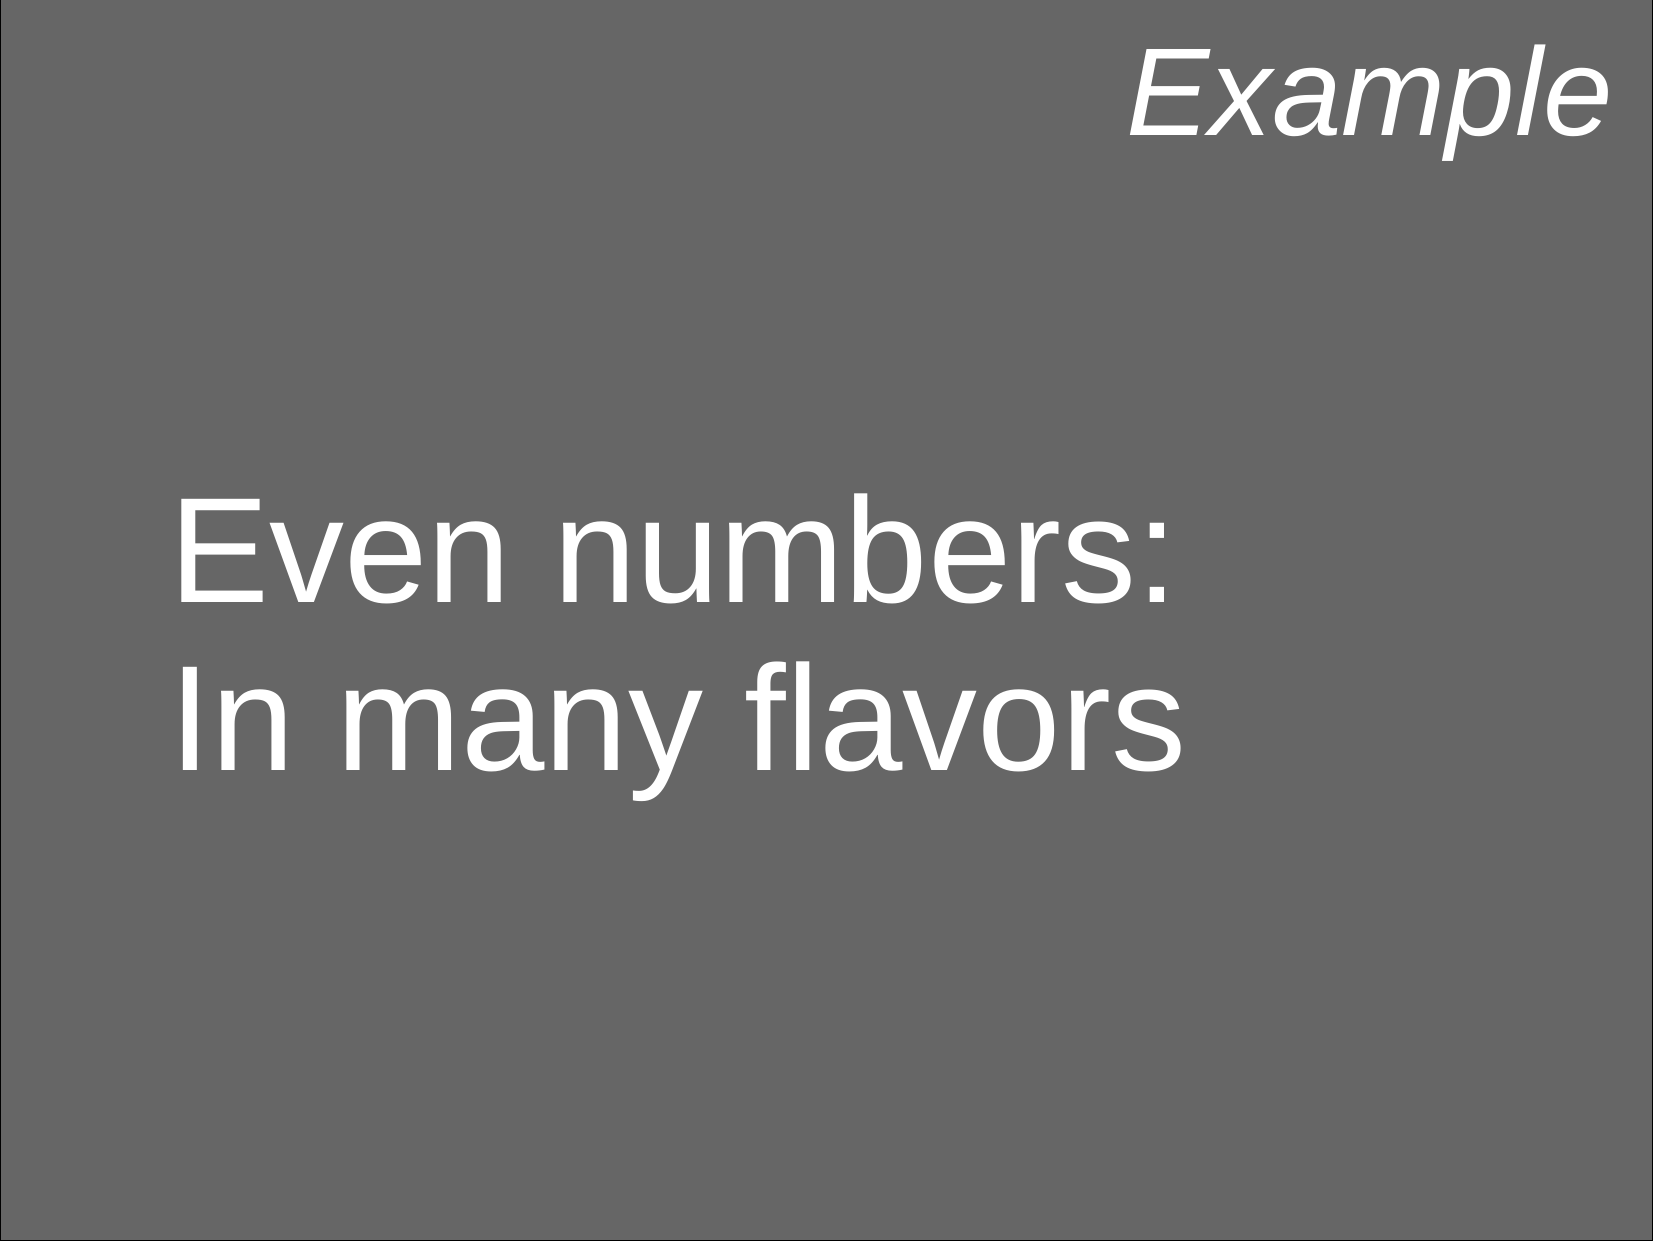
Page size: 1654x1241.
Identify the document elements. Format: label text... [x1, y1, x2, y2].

text_box Example [1111, 15, 1629, 170]
text_box [0, 0, 1653, 1241]
text_box Even numbers: In many flavors [154, 459, 1479, 810]
